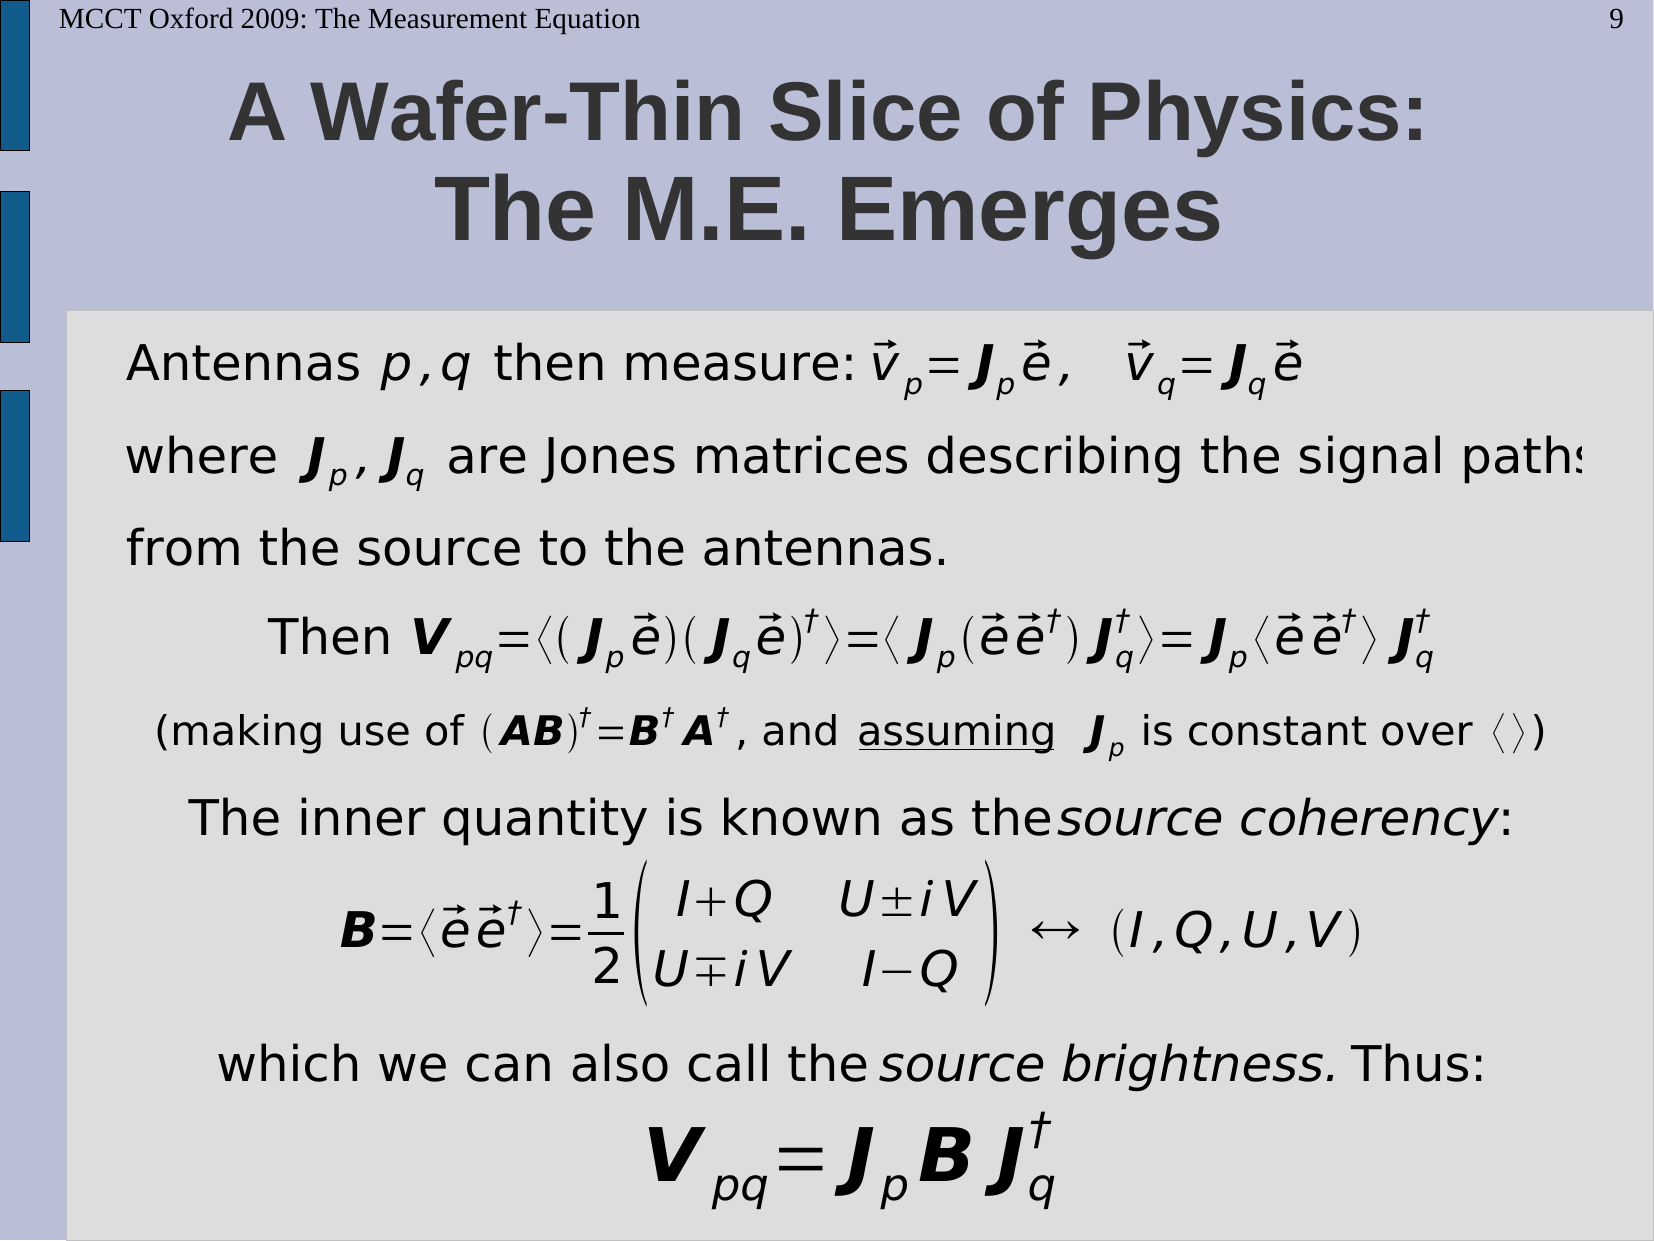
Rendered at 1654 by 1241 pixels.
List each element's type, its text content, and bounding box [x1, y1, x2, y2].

chart [118, 313, 1582, 1211]
title A Wafer-Thin Slice of Physics: The M.E. Emerges [123, 59, 1536, 267]
